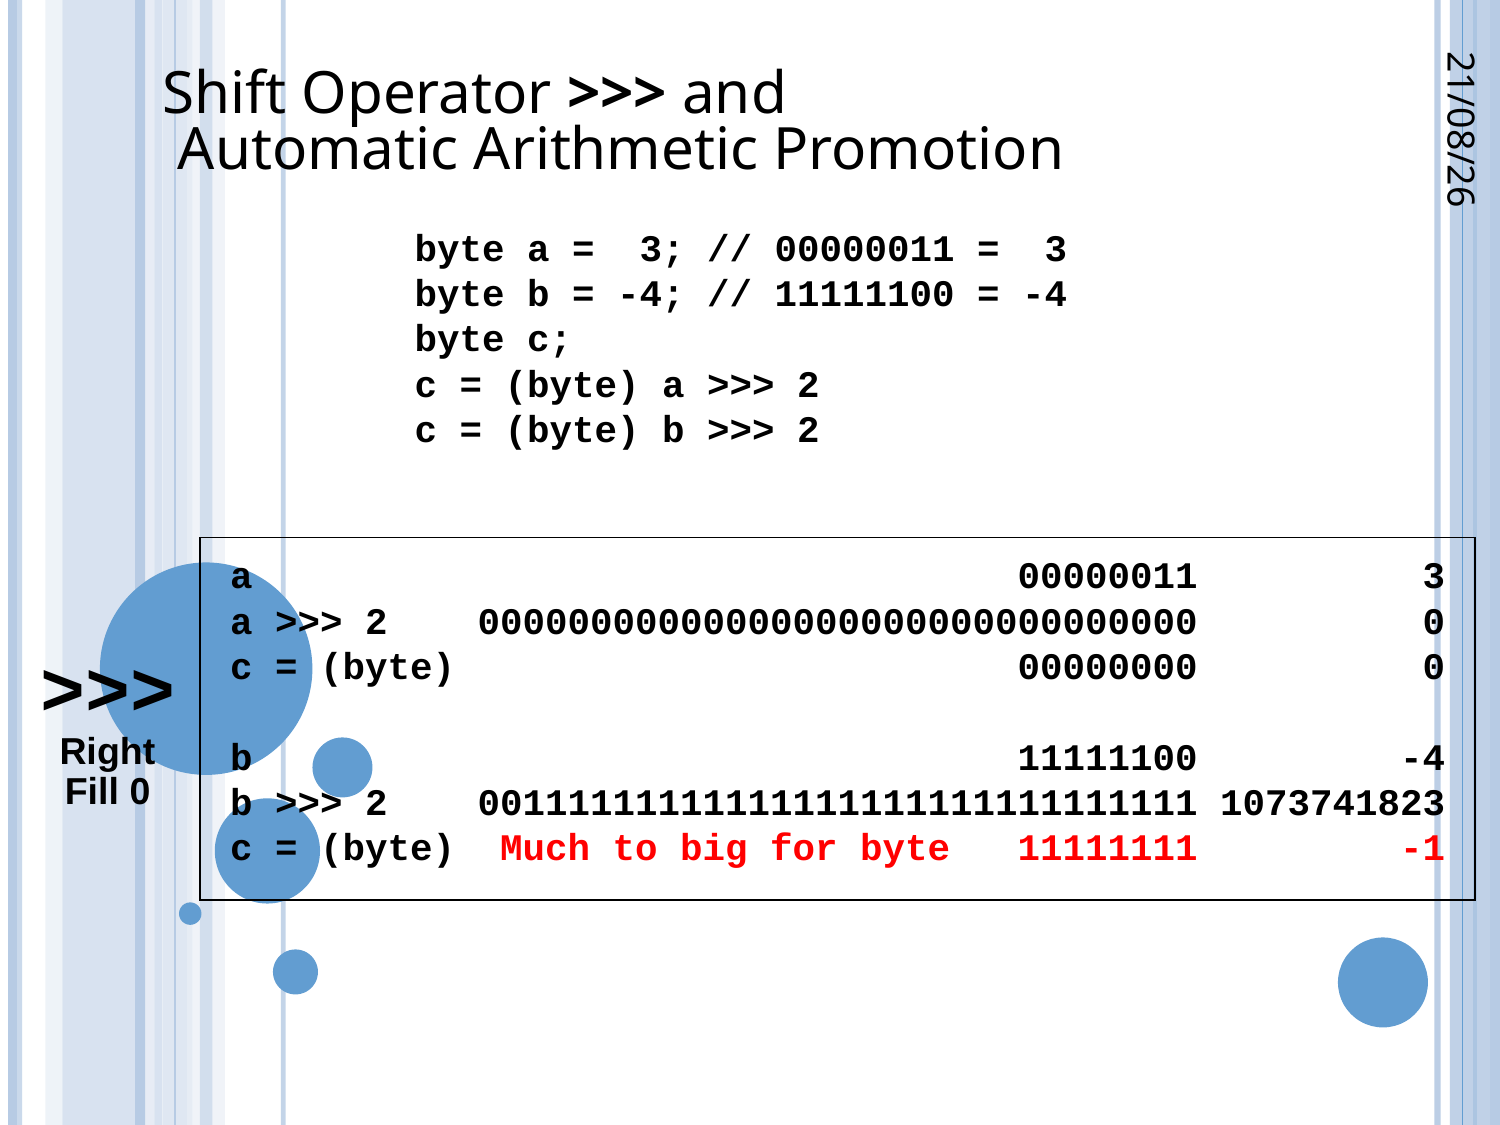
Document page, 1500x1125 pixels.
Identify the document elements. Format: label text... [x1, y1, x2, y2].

text_box a 00000011 3 a >>> 2 00000000000000000000000000000000 0 c = (byte) 00000000 0 b 11111100 -4 b >>> 2 00111111111111111111111111111111 1073741823 c = (byte) Much to big for byte 11111111 -1 [200, 537, 1476, 901]
text_box >>> Right Fill 0 [25, 643, 190, 821]
title Shift Operator >>> and Automatic Arithmetic Promotion [112, 62, 1388, 188]
list byte a = 3; // 00000011 = 3 byte b = -4; // 11111100 = -4 byte c; c = (byte) a >>> 2 c = (byte) b >>> 2 [399, 224, 1188, 475]
